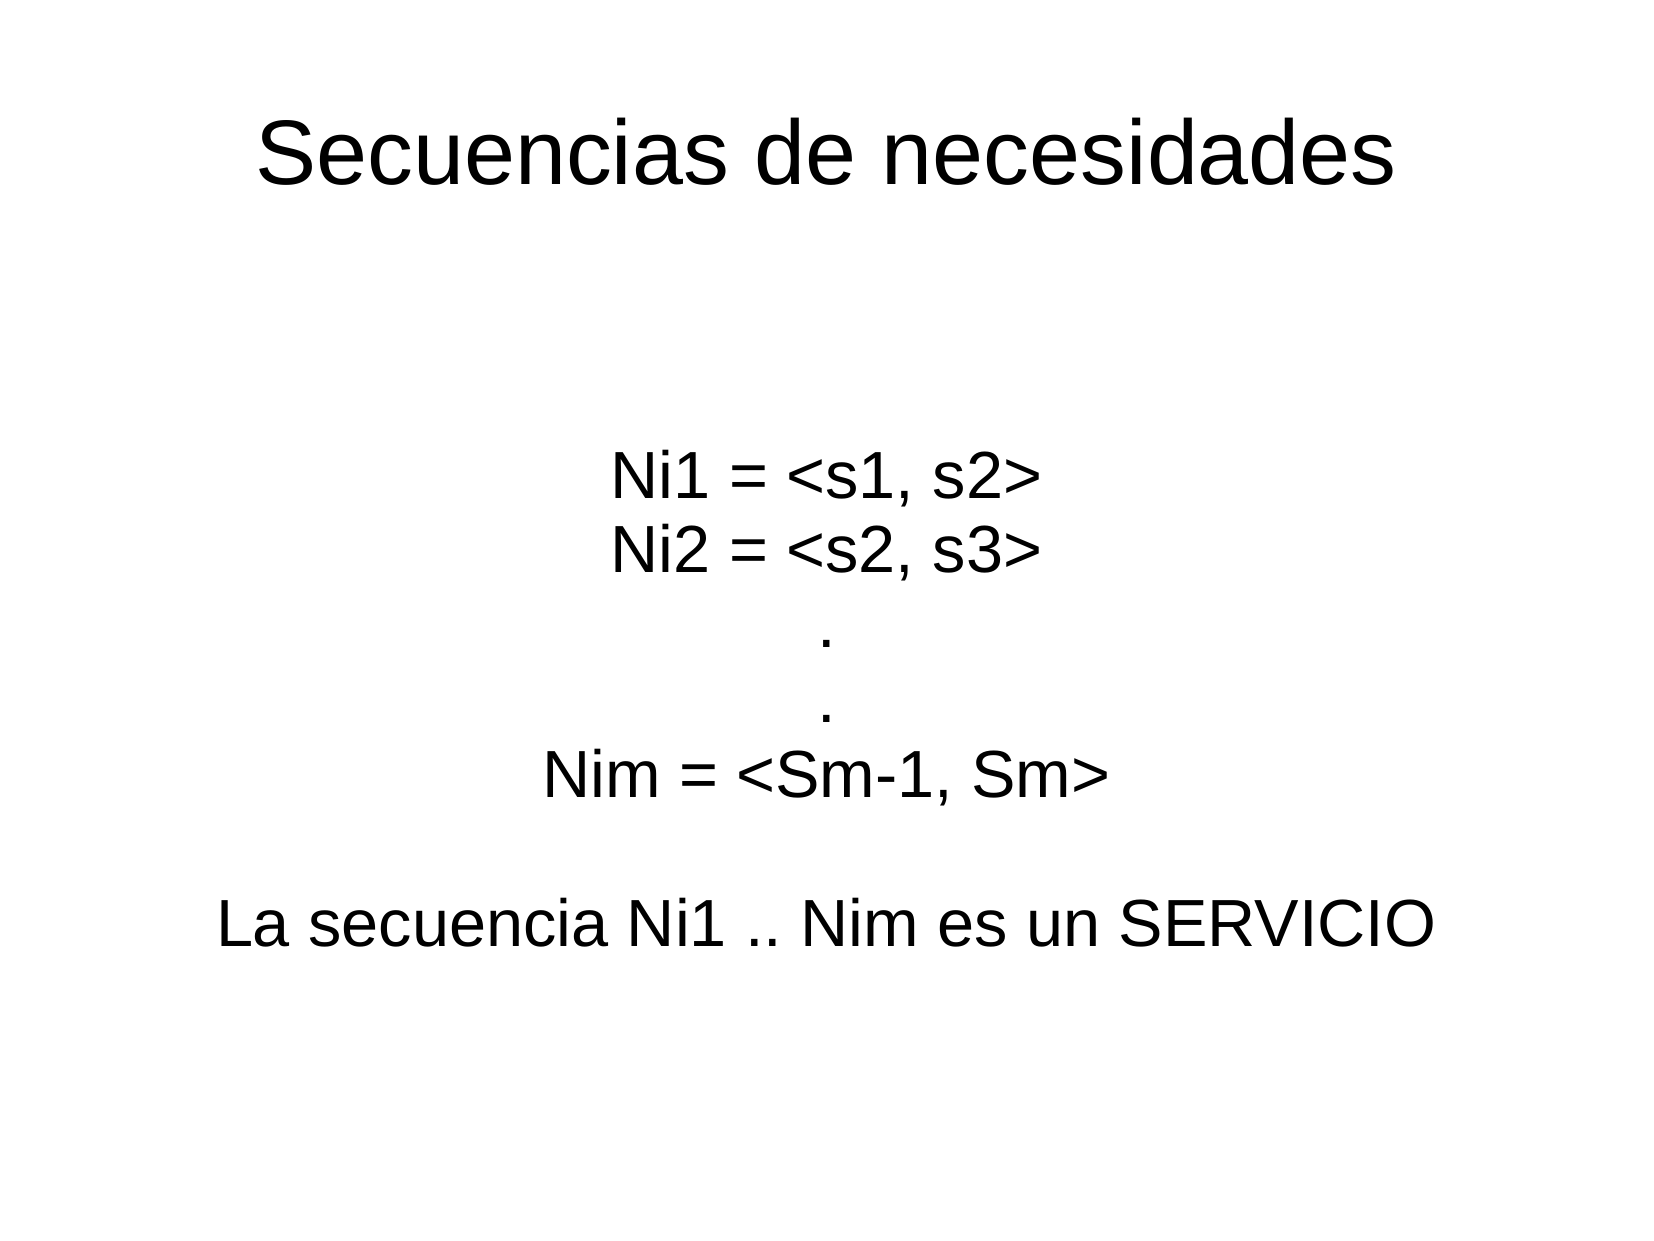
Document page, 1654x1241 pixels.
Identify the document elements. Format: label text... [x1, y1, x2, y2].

subtitle Ni1 = <s1, s2> Ni2 = <s2, s3> . . Nim = <Sm-1, Sm> La secuencia Ni1 .. Nim es un SERVICIO [82, 290, 1571, 1109]
title Secuencias de necesidades [82, 49, 1571, 257]
